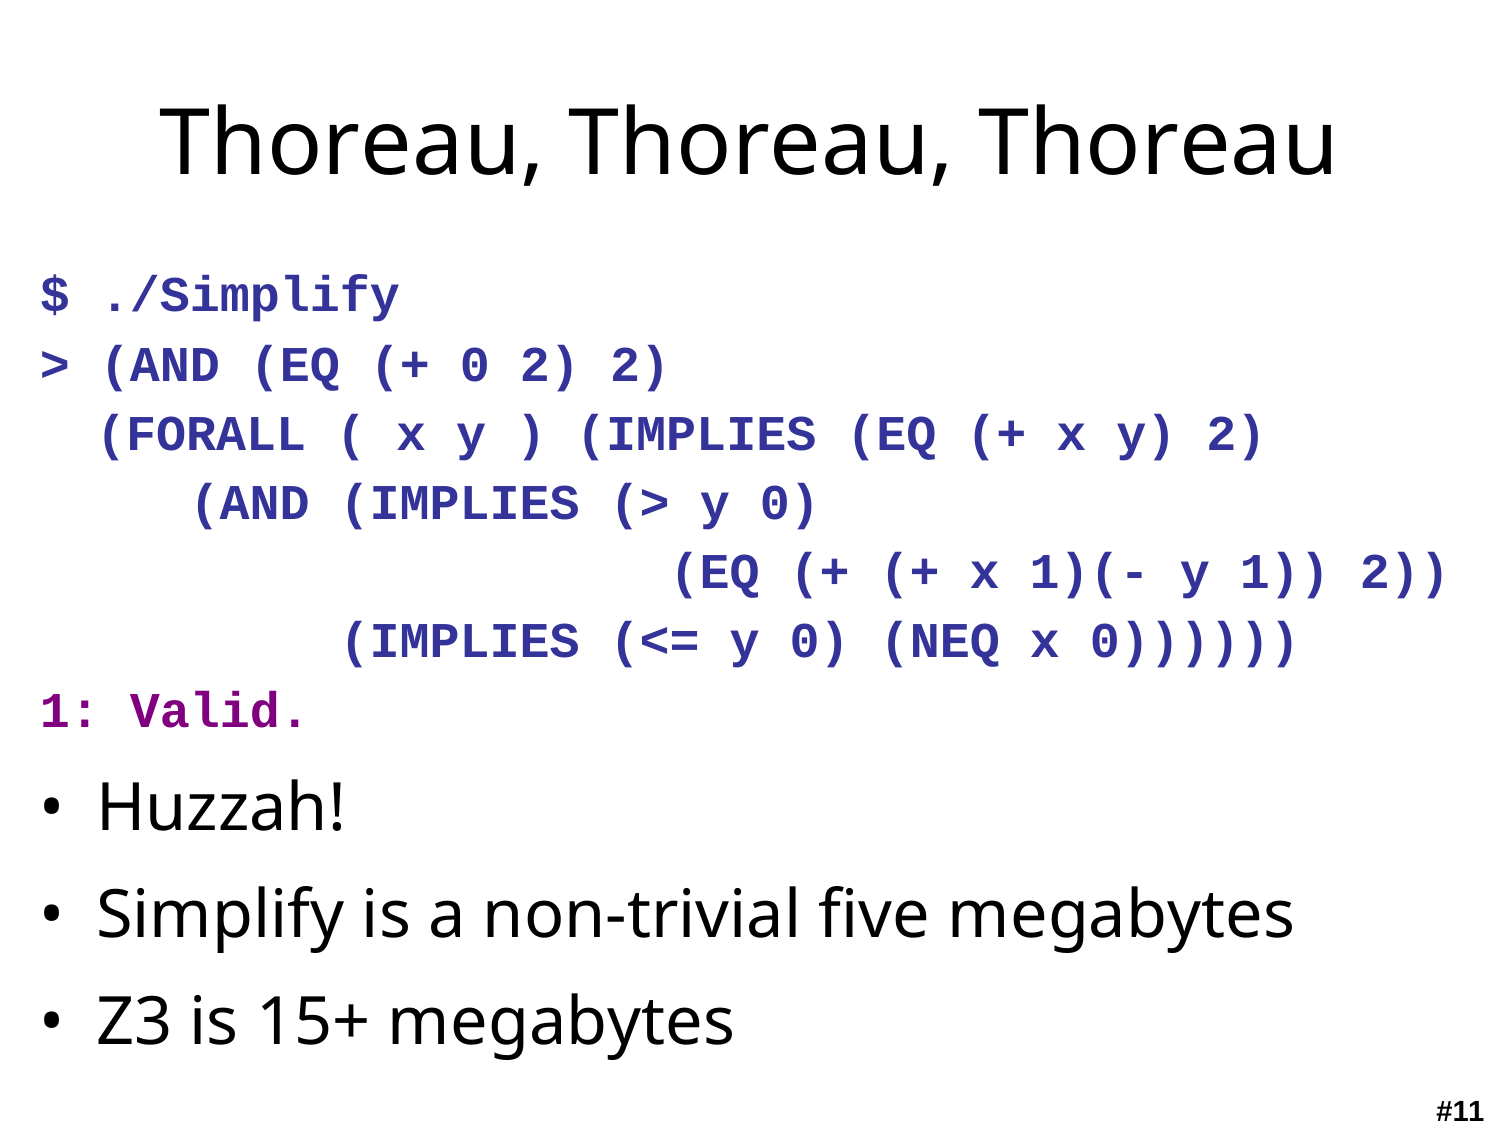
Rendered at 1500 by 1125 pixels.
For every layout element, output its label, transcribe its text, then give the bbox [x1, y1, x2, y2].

title Thoreau, Thoreau, Thoreau [24, 45, 1476, 233]
list $ ./Simplify > (AND (EQ (+ 0 2) 2) (FORALL ( x y ) (IMPLIES (EQ (+ x y) 2) (AND (IMPLIES (> y 0) (EQ (+ (+ x 1)(- y 1)) 2)) (IMPLIES (<= y 0) (NEQ x 0)))))) 1: Valid. Huzzah! Simplify is a non-trivial five megabytes Z3 is 15+ megabytes [24, 262, 1476, 1101]
